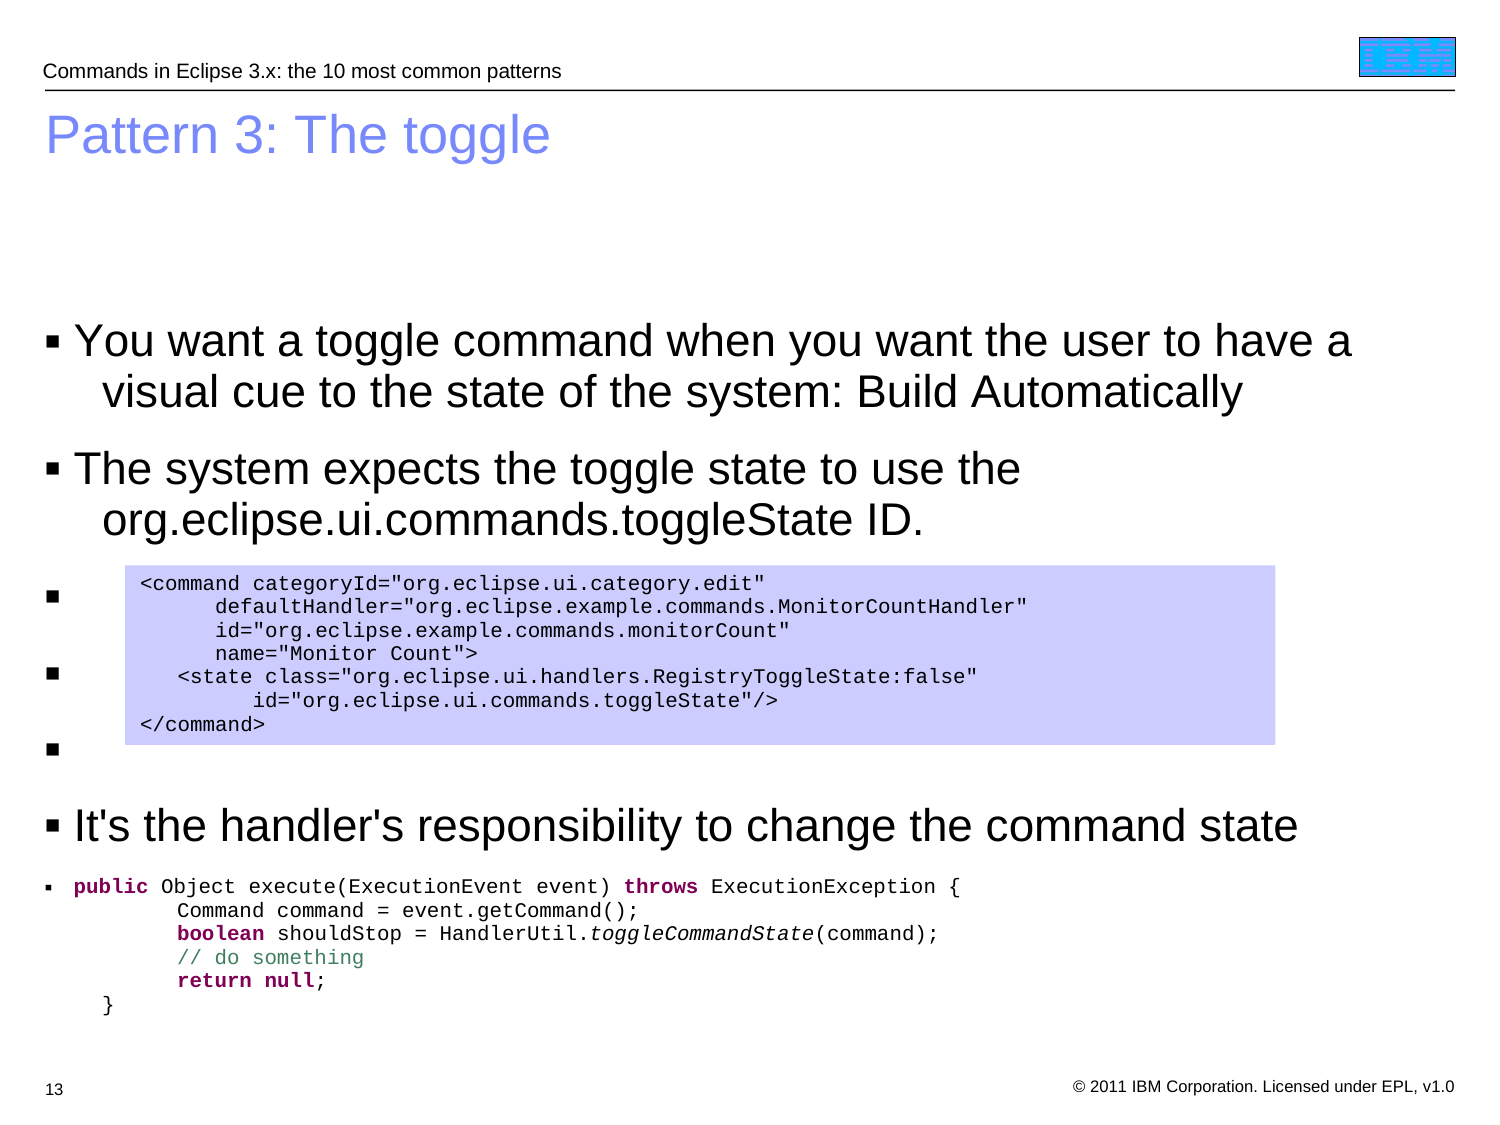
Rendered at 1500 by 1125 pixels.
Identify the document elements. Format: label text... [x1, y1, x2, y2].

list You want a toggle command when you want the user to have a visual cue to the state of the system: Build Automatically The system expects the toggle state to use the org.eclipse.ui.commands.toggleState ID. It's the handler's responsibility to change the command state public Object execute(ExecutionEvent event) throws ExecutionException { Command command = event.getCommand(); boolean shouldStop = HandlerUtil.toggleCommandState(command); // do something return null; } [30, 307, 1456, 1058]
title Pattern 3: The toggle [30, 97, 1456, 218]
text_box <command categoryId="org.eclipse.ui.category.edit" defaultHandler="org.eclipse.example.commands.MonitorCountHandler" id="org.eclipse.example.commands.monitorCount" name="Monitor Count"> <state class="org.eclipse.ui.handlers.RegistryToggleState:false" id="org.eclipse.ui.commands.toggleState"/> </command> [125, 565, 1276, 745]
text_box Commands in Eclipse 3.x: the 10 most common patterns [27, 37, 1312, 83]
